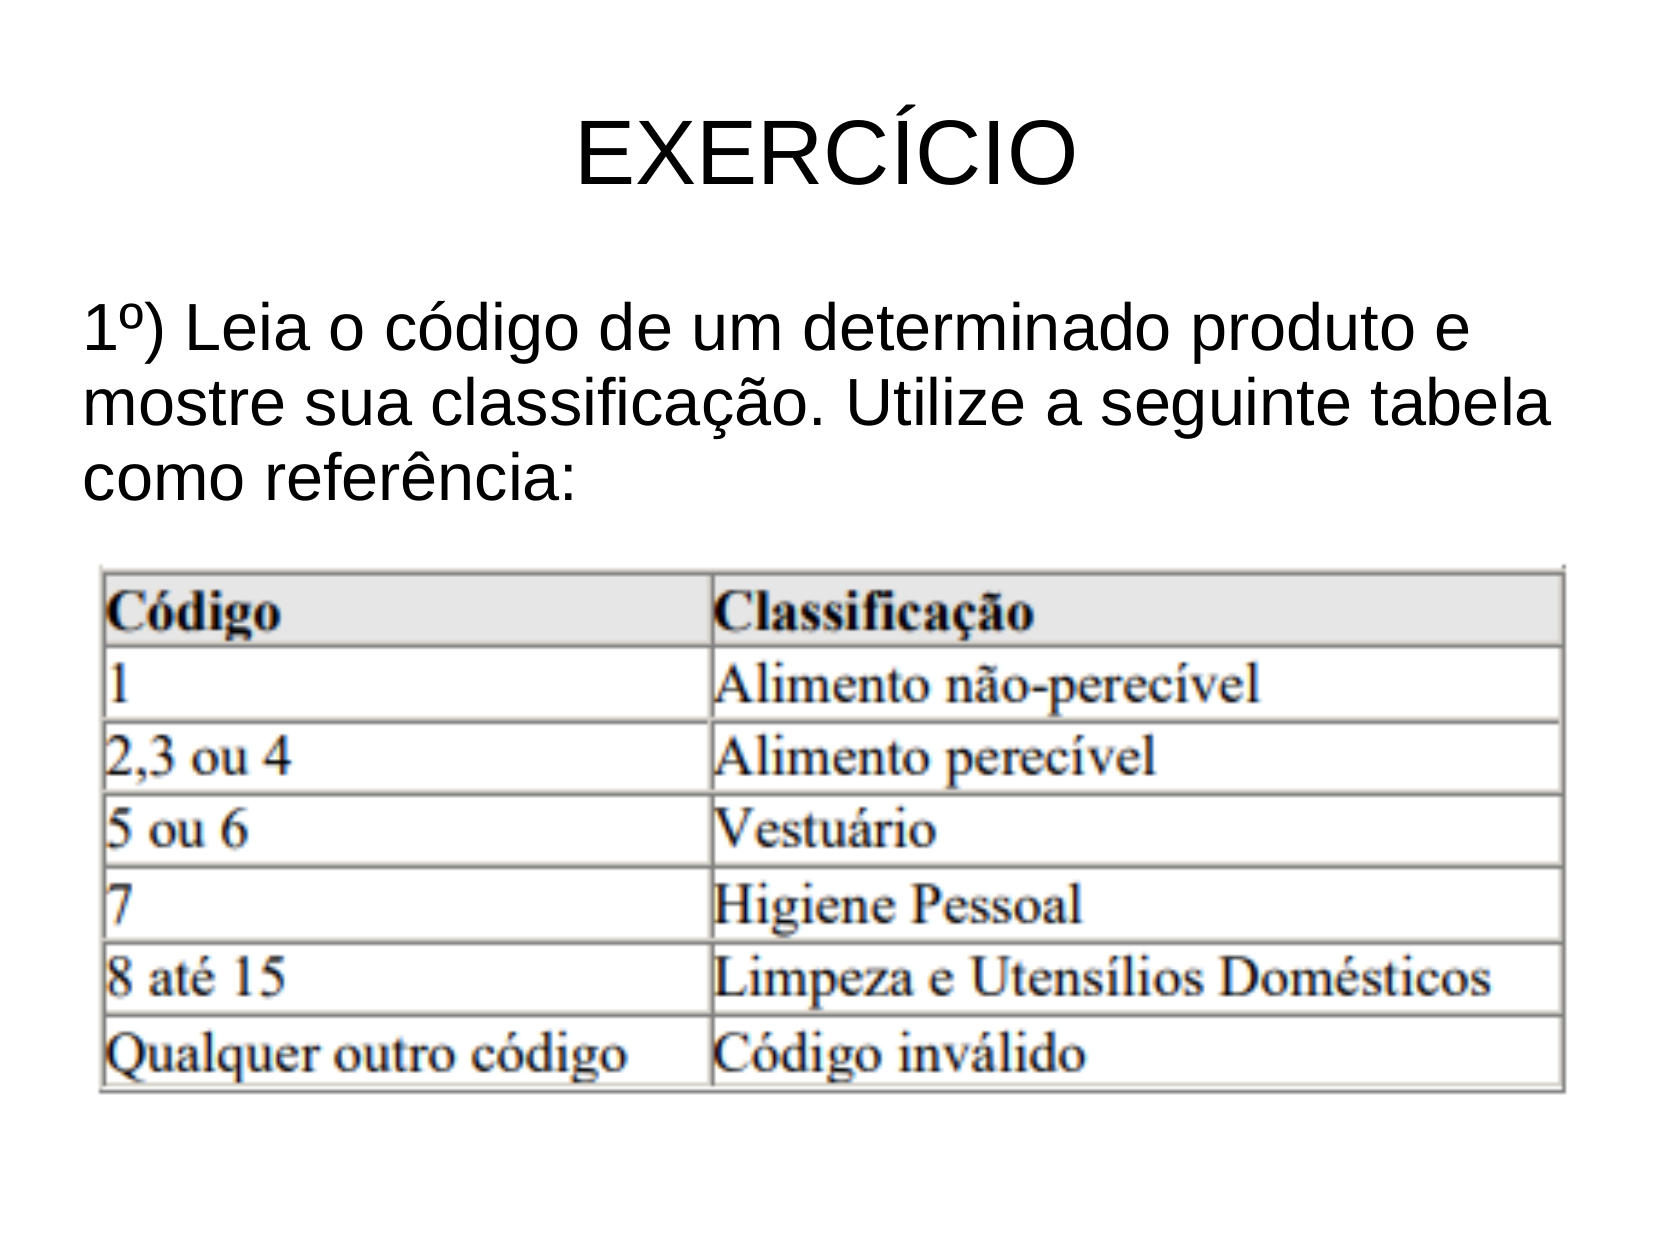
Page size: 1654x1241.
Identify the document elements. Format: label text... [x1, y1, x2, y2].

picture [75, 543, 1583, 1109]
list 1º) Leia o código de um determinado produto e mostre sua classificação. Utilize a seguinte tabela como referência: [82, 290, 1571, 543]
title EXERCÍCIO [82, 49, 1571, 257]
